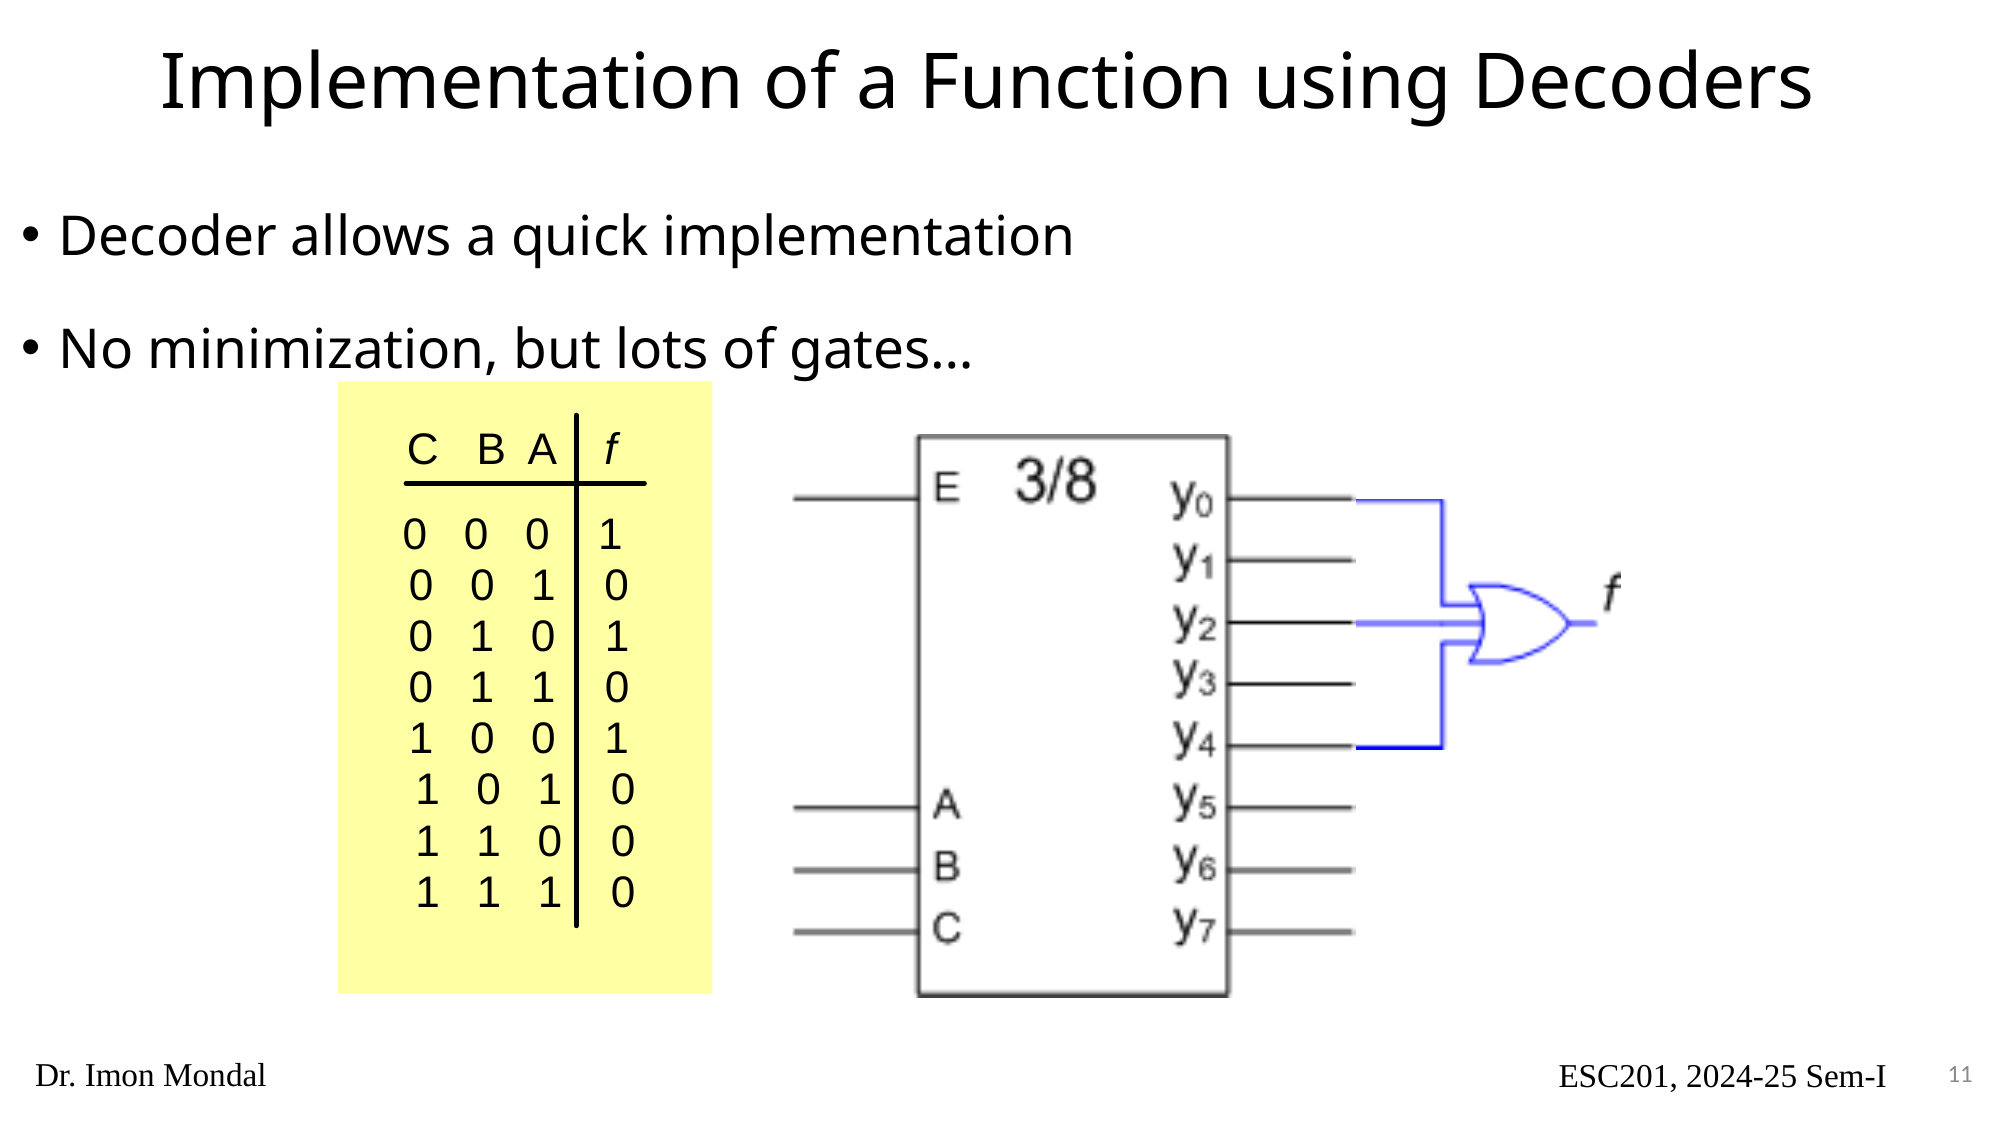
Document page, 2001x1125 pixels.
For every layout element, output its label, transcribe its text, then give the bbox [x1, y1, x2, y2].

list Decoder allows a quick implementation No minimization, but lots of gates… [6, 166, 1988, 1014]
chart [338, 381, 713, 994]
picture [792, 434, 1621, 998]
title Implementation of a Function using Decoders [145, 19, 1871, 149]
